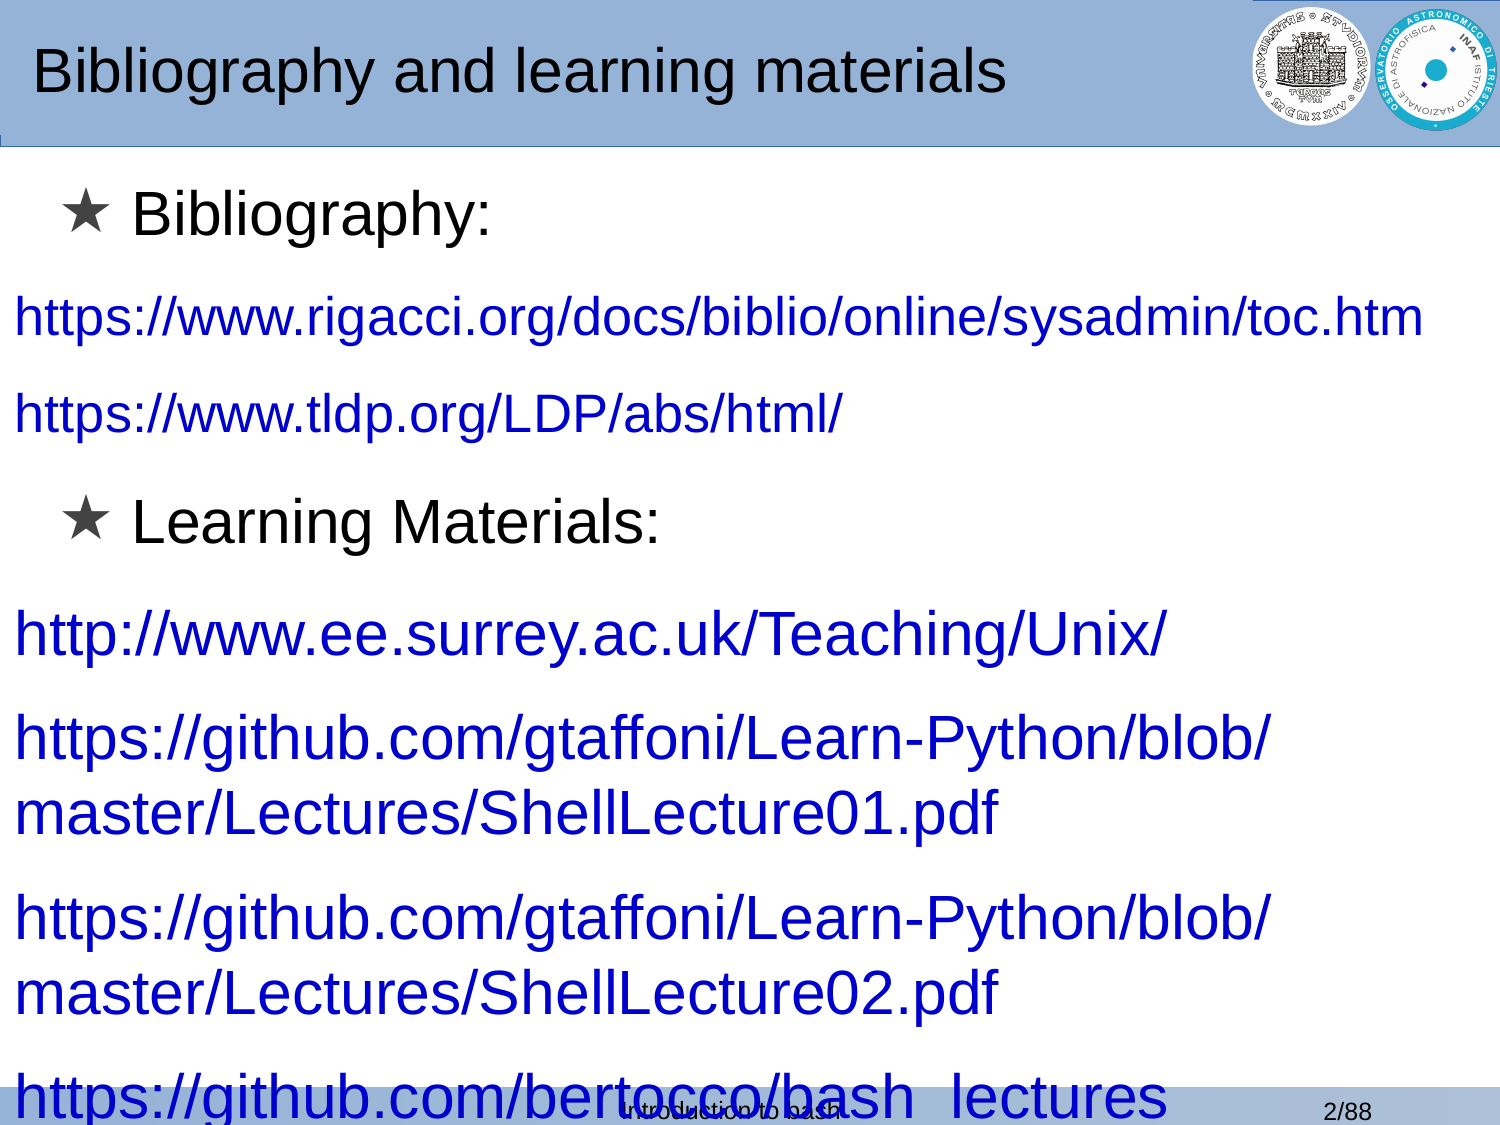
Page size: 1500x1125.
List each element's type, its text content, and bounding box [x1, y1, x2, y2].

text_box Bibliography and learning materials [0, 0, 1253, 135]
title Traditional service delivery [1253, 0, 1500, 135]
list Bibliography: https://www.rigacci.org/docs/biblio/online/sysadmin/toc.htm https://www.tldp.org/LDP/abs/html/ Learning Materials: http://www.ee.surrey.ac.uk/Teaching/Unix/ https://github.com/gtaffoni/Learn-Python/blob/master/Lectures/ShellLecture01.pdf https://github.com/gtaffoni/Learn-Python/blob/master/Lectures/ShellLecture02.pdf https://github.com/bertocco/bash_lectures [0, 135, 1500, 1054]
